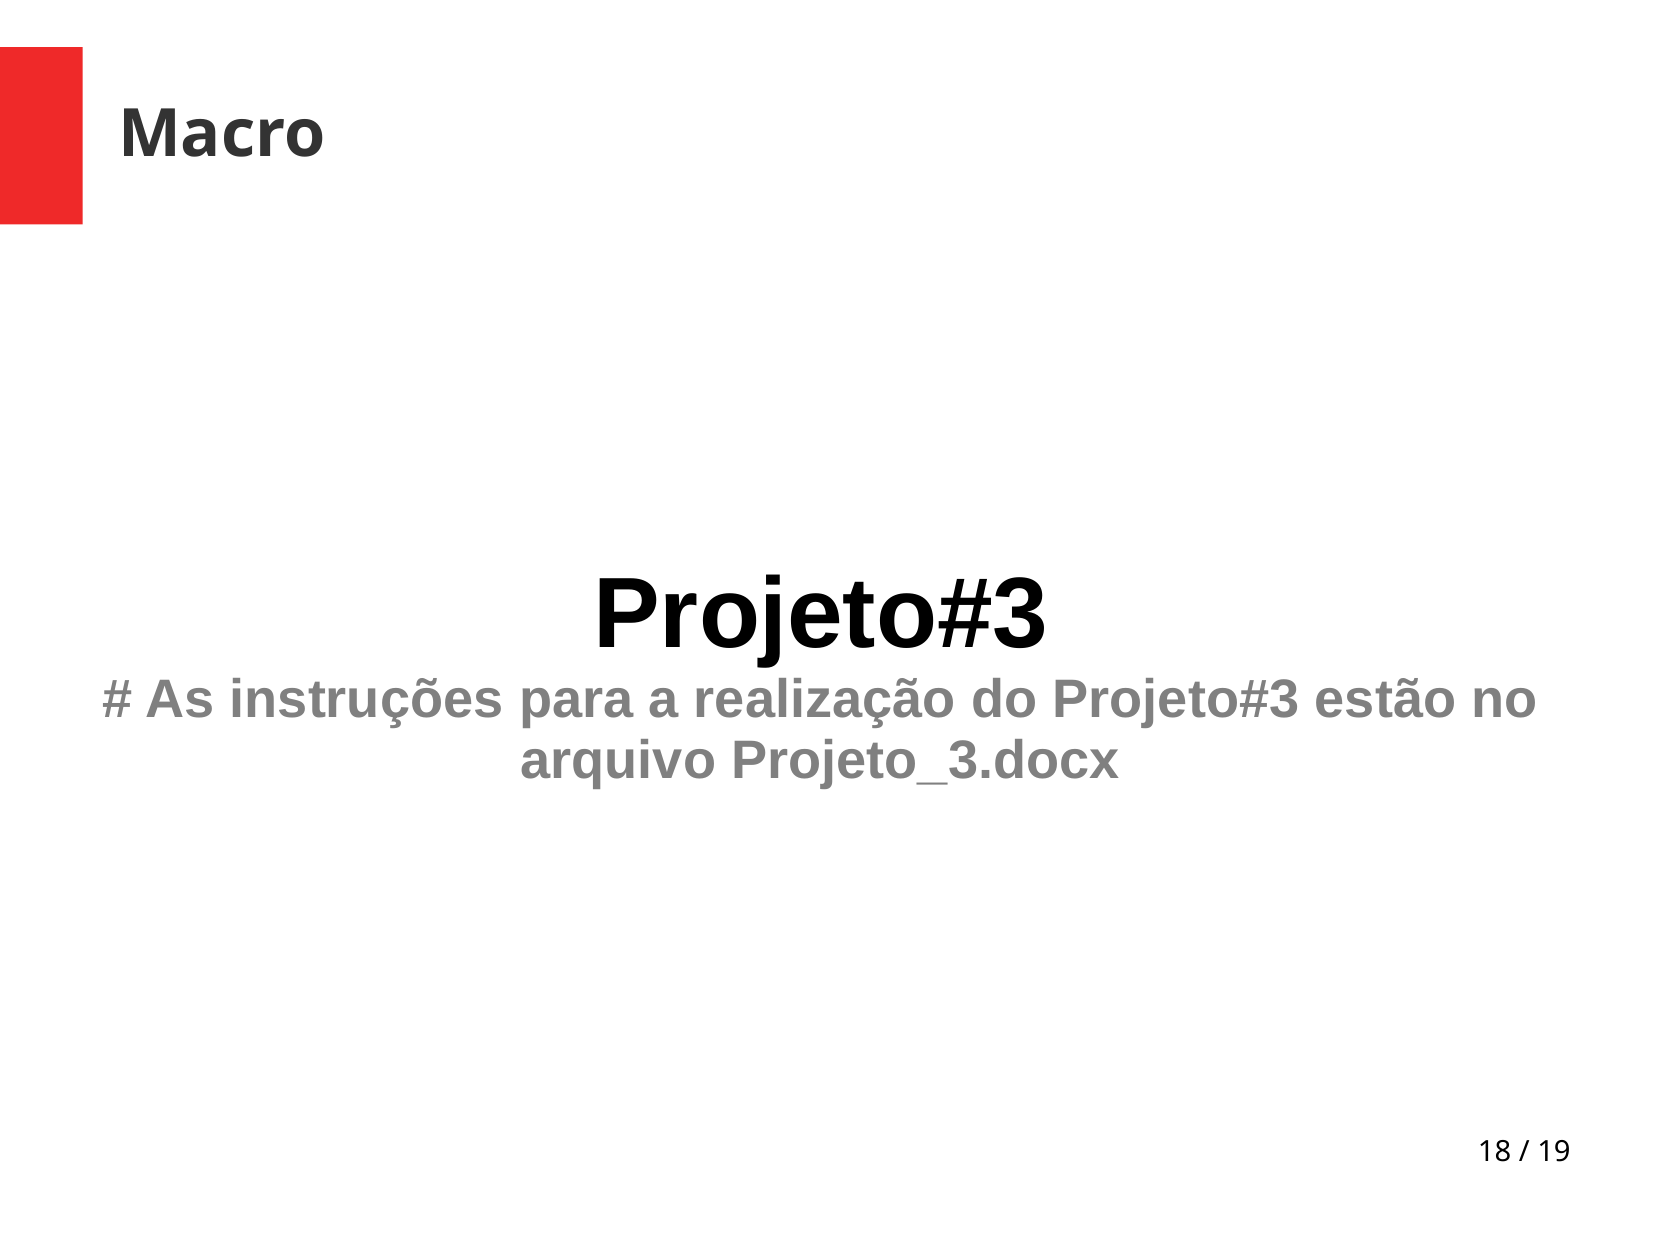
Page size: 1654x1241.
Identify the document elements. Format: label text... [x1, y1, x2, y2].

title Macro [118, 49, 1571, 213]
text_box Projeto#3 # As instruções para a realização do Projeto#3 estão no arquivo Projeto_3.docx [35, 236, 1607, 1111]
